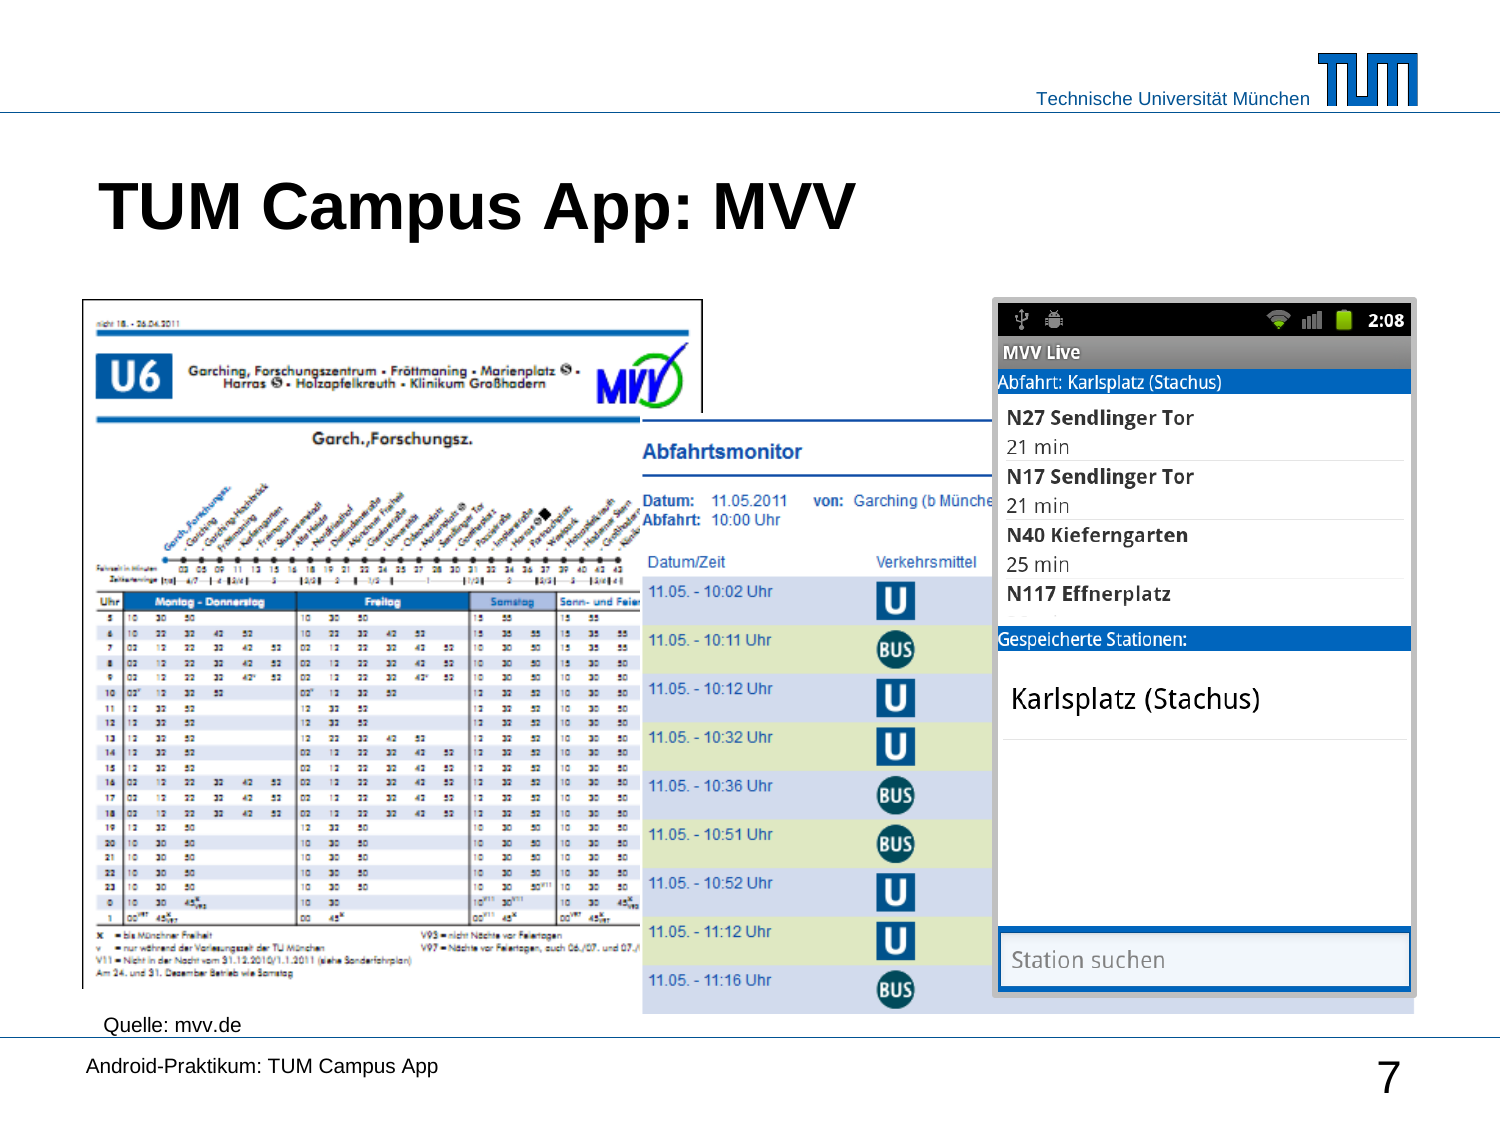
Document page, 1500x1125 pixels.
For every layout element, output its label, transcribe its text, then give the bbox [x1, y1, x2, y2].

picture [82, 299, 1418, 1015]
title TUM Campus App: MVV [83, 149, 1417, 250]
text_box Quelle: mvv.de [88, 1003, 680, 1044]
picture [997, 303, 1412, 993]
